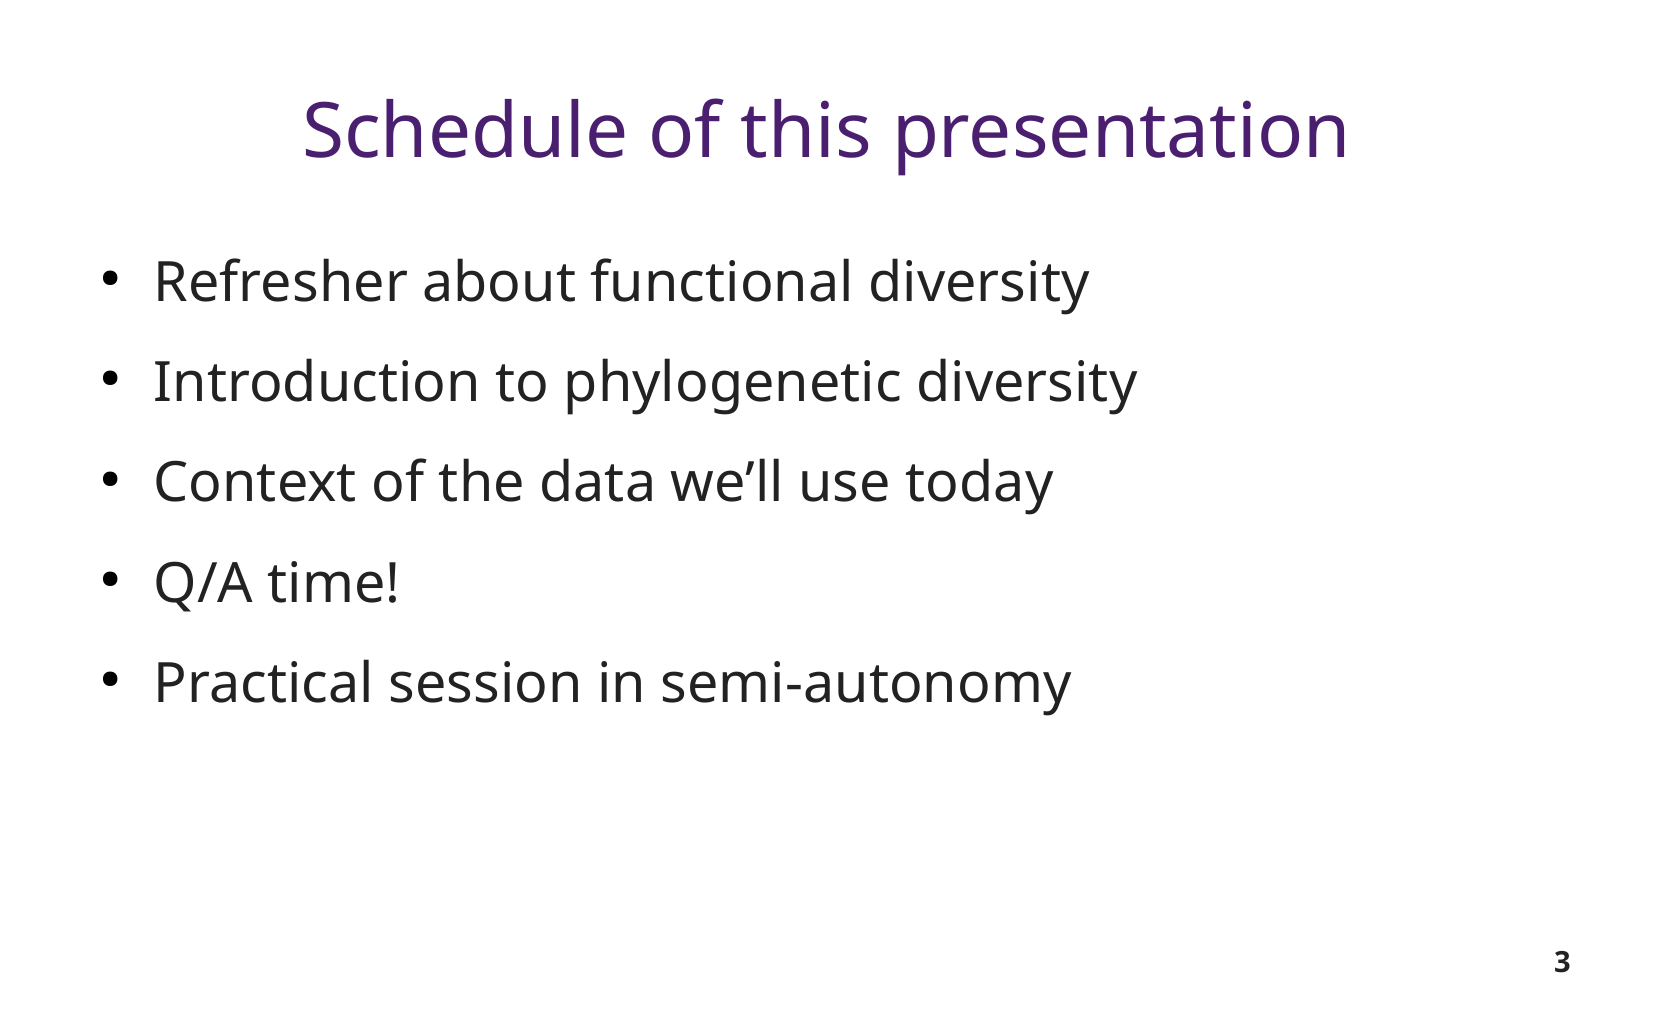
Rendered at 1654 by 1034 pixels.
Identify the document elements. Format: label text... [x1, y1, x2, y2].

title Schedule of this presentation [82, 41, 1571, 214]
list Refresher about functional diversity Introduction to phylogenetic diversity Context of the data we’ll use today Q/A time! Practical session in semi-autonomy [82, 241, 1571, 842]
